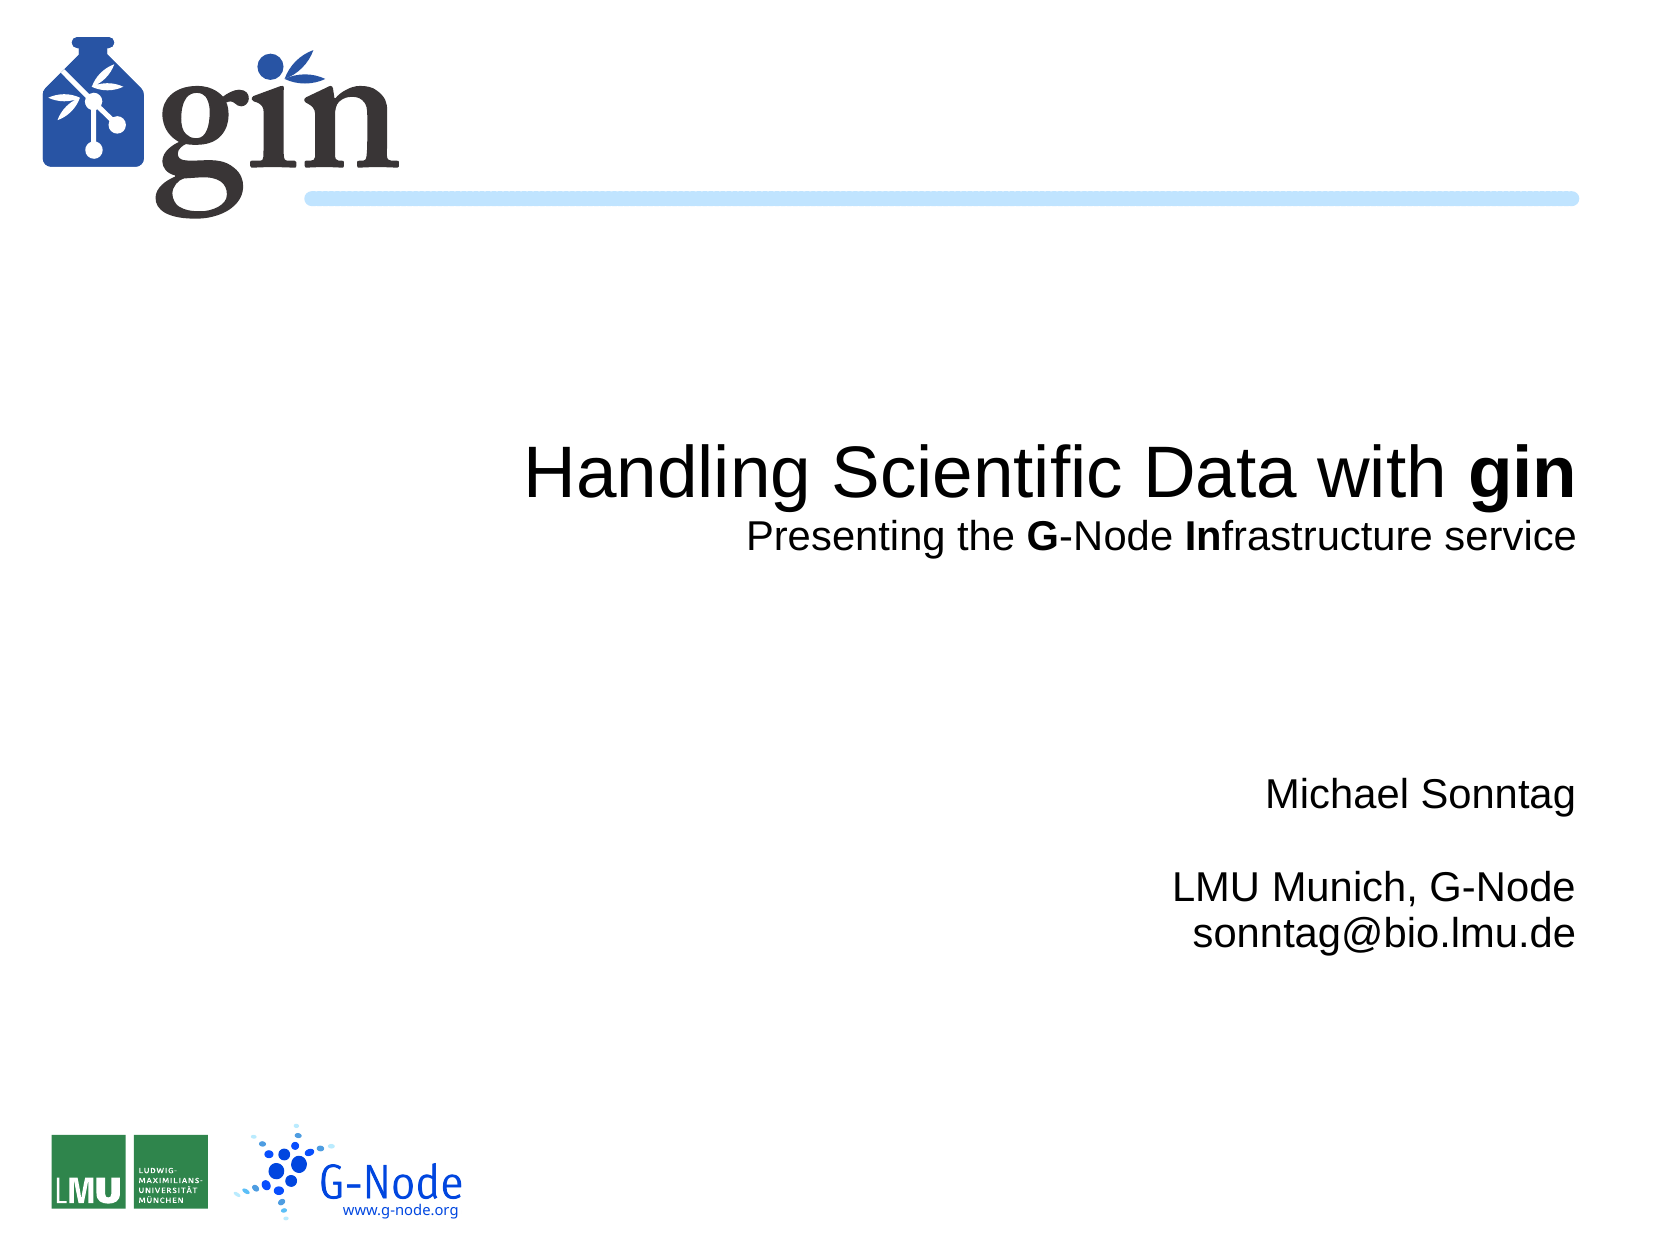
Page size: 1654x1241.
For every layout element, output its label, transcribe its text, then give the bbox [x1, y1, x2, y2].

picture [33, 30, 409, 224]
text_box Handling Scientific Data with gin Presenting the G-Node Infrastructure service [89, 332, 1578, 578]
text_box Michael Sonntag LMU Munich, G-Node sonntag@bio.lmu.de [87, 765, 1577, 961]
